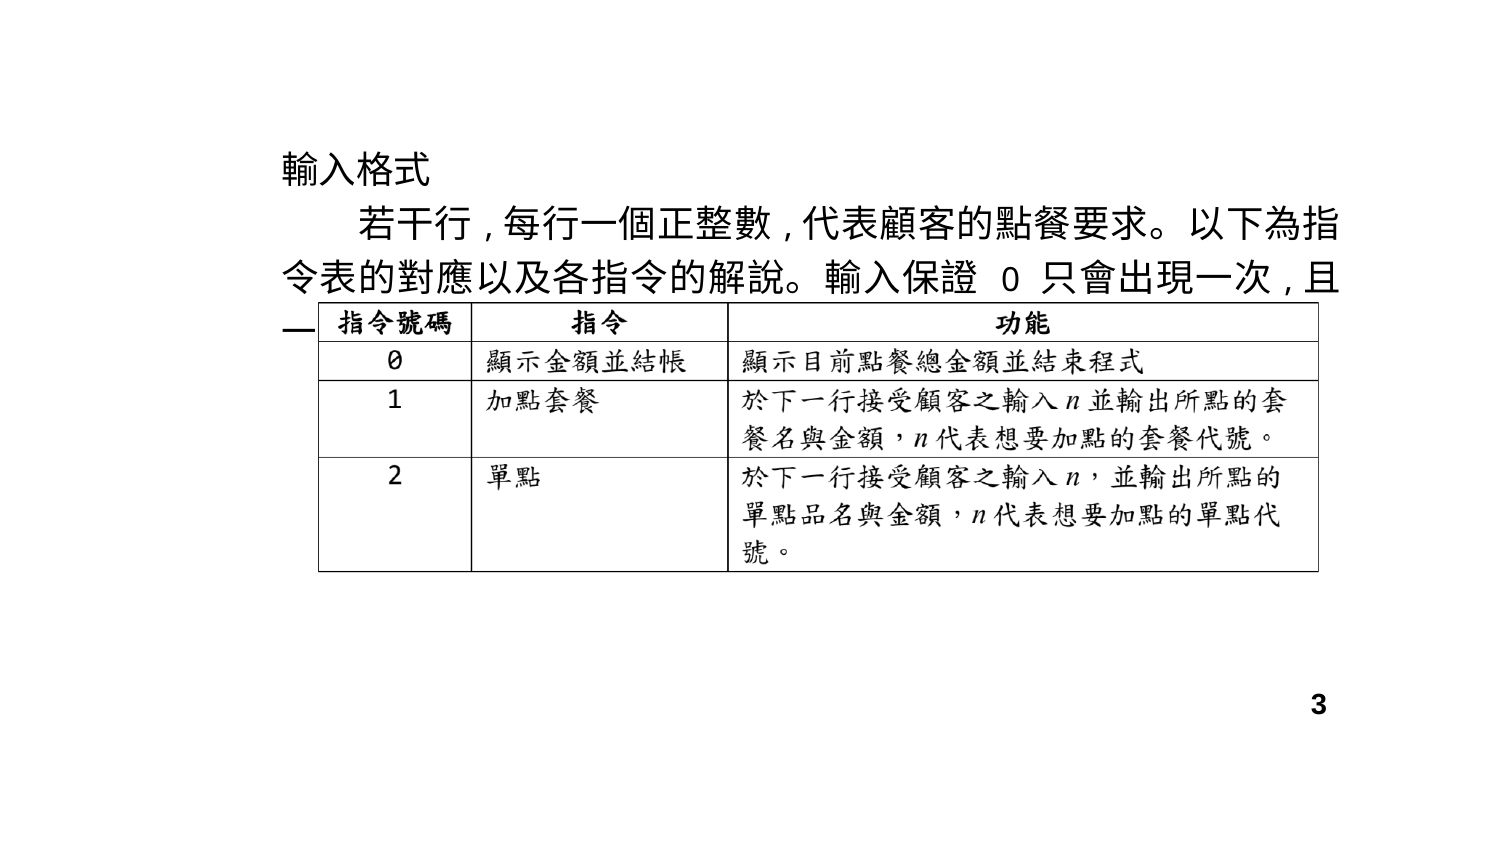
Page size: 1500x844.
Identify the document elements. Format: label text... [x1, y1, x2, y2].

text_box 輸入格式 若干行,每行一個正整數,代表顧客的點餐要求。以下為指令表的對應以及各指令的解說。輸入保證 0 只會出現一次,且一定在最後一行。 [266, 132, 1356, 364]
text_box 3 [1295, 672, 1386, 737]
picture [315, 301, 1319, 573]
